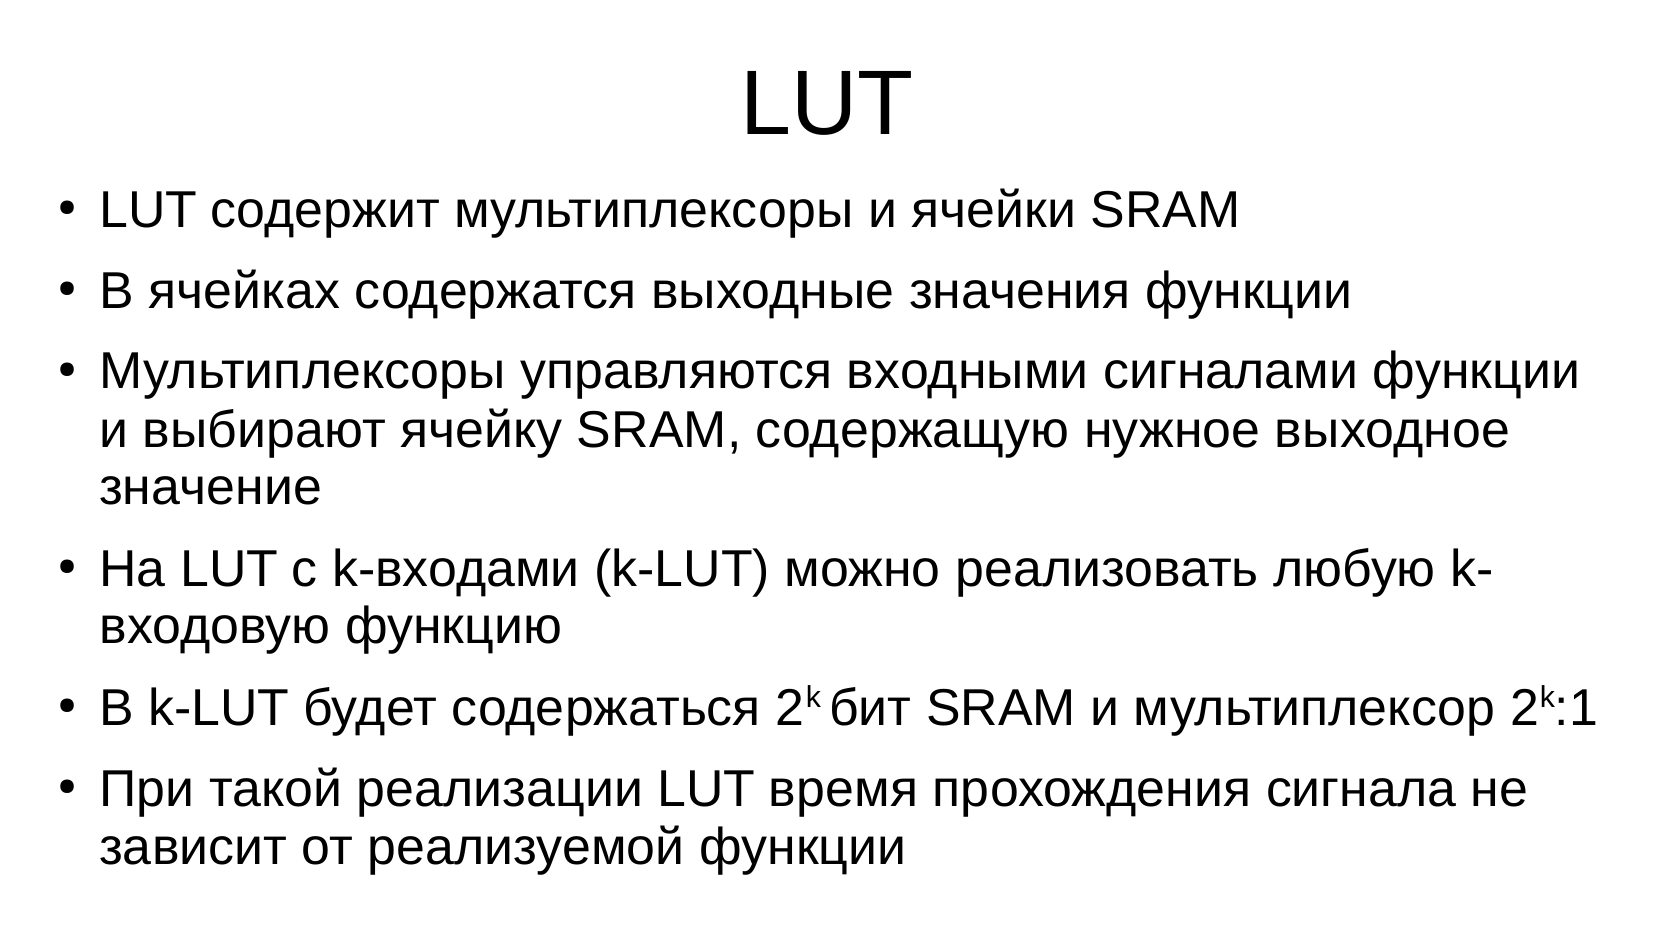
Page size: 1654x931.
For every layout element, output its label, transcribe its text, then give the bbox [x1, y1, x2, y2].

title LUT [82, 25, 1571, 181]
list LUT cодержит мультиплексоры и ячейки SRAM В ячейках содержатся выходные значения функции Мультиплексоры управляются входными сигналами функции и выбирают ячейку SRAM, содержащую нужное выходное значение На LUT с k-входами (k-LUT) можно реализовать любую k-входовую функцию В k-LUT будет содержаться 2k бит SRAM и мультиплексор 2k:1 При такой реализации LUT время прохождения сигнала не зависит от реализуемой функции [44, 180, 1606, 901]
